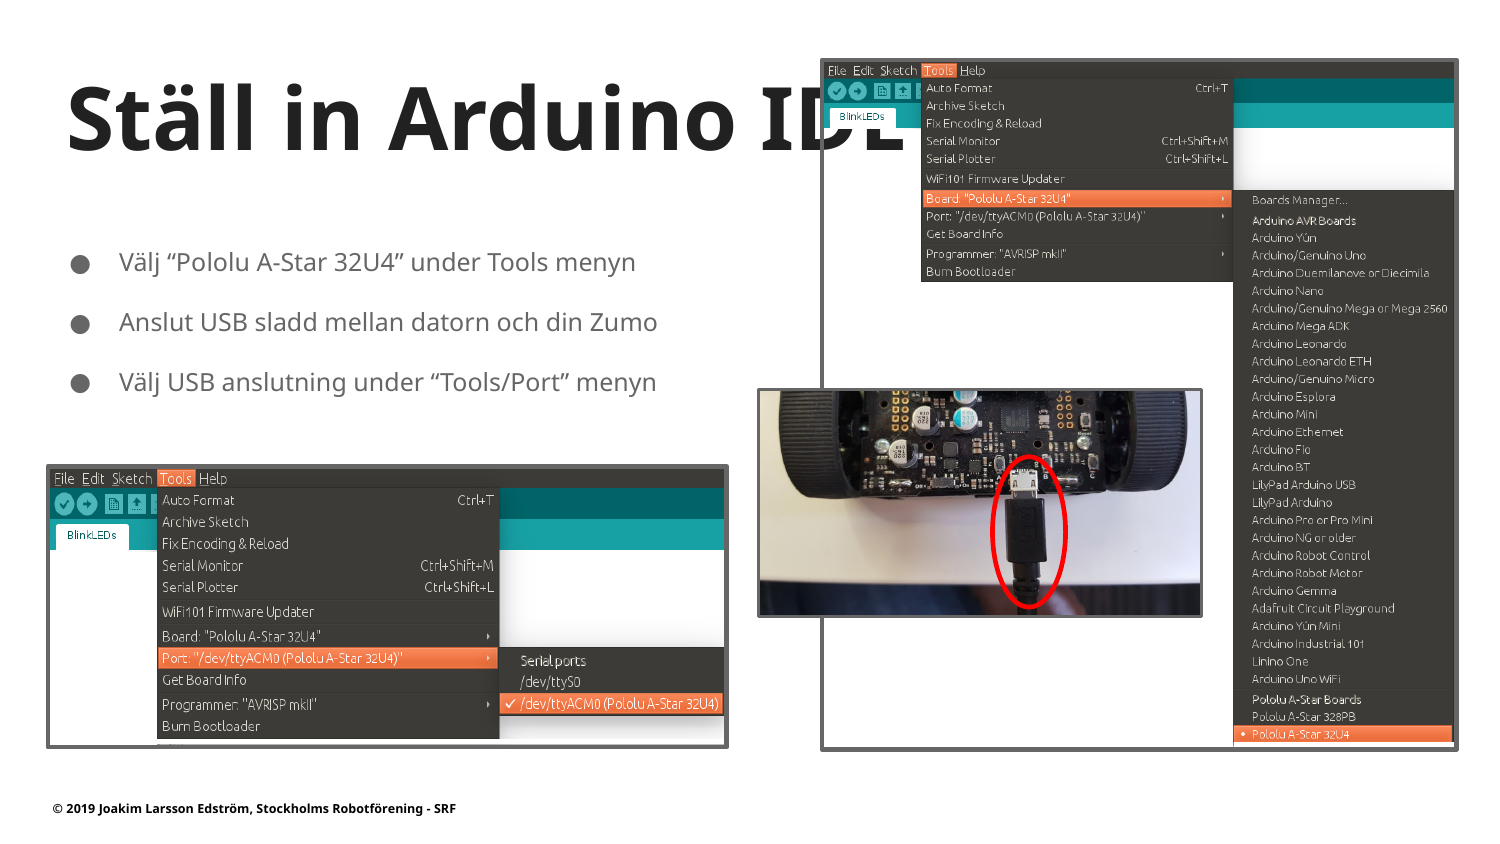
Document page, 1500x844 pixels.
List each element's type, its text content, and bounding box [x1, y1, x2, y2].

list Välj “Pololu A-Star 32U4” under Tools menyn Anslut USB sladd mellan datorn och din Zumo Välj USB anslutning under “Tools/Port” menyn [29, 201, 806, 558]
picture [50, 468, 725, 745]
title Ställ in Arduino IDE [51, 48, 1449, 180]
picture [760, 391, 1200, 616]
picture [824, 62, 1455, 748]
text_box © 2019 Joakim Larsson Edström, Stockholms Robotförening - SRF [37, 786, 604, 819]
